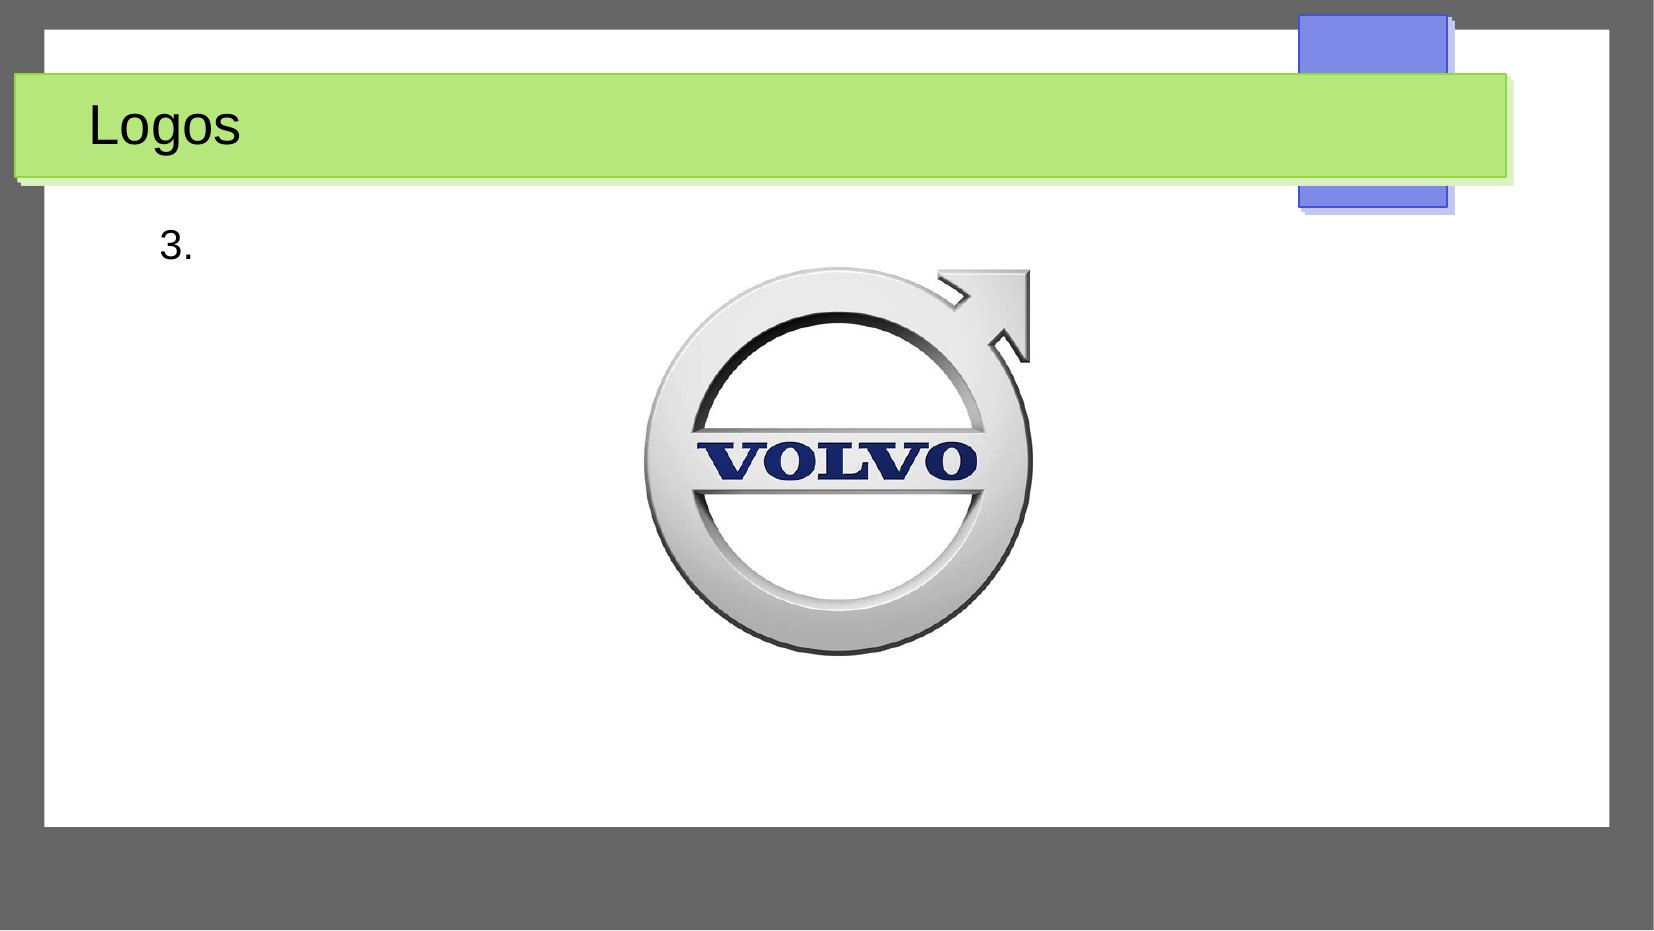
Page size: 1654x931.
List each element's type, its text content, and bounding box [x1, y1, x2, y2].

picture [642, 265, 1034, 657]
list 3. [88, 221, 1565, 813]
title Logos [88, 73, 1506, 178]
